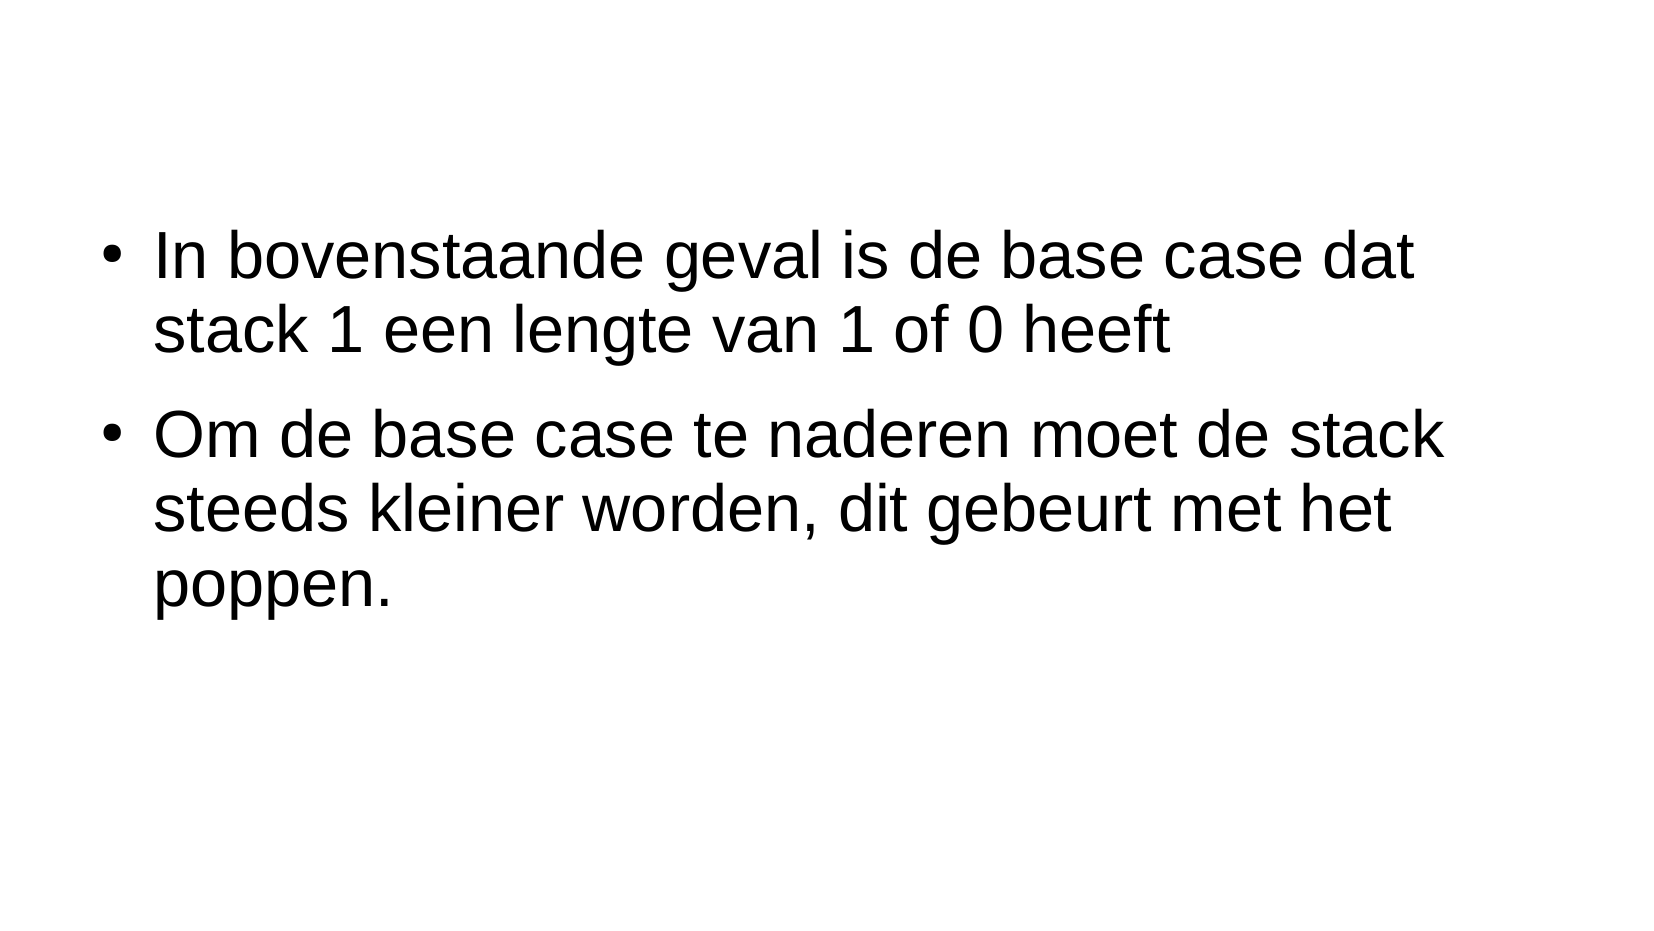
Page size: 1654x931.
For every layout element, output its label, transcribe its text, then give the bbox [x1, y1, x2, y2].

list In bovenstaande geval is de base case dat stack 1 een lengte van 1 of 0 heeft Om de base case te naderen moet de stack steeds kleiner worden, dit gebeurt met het poppen. [82, 217, 1571, 758]
